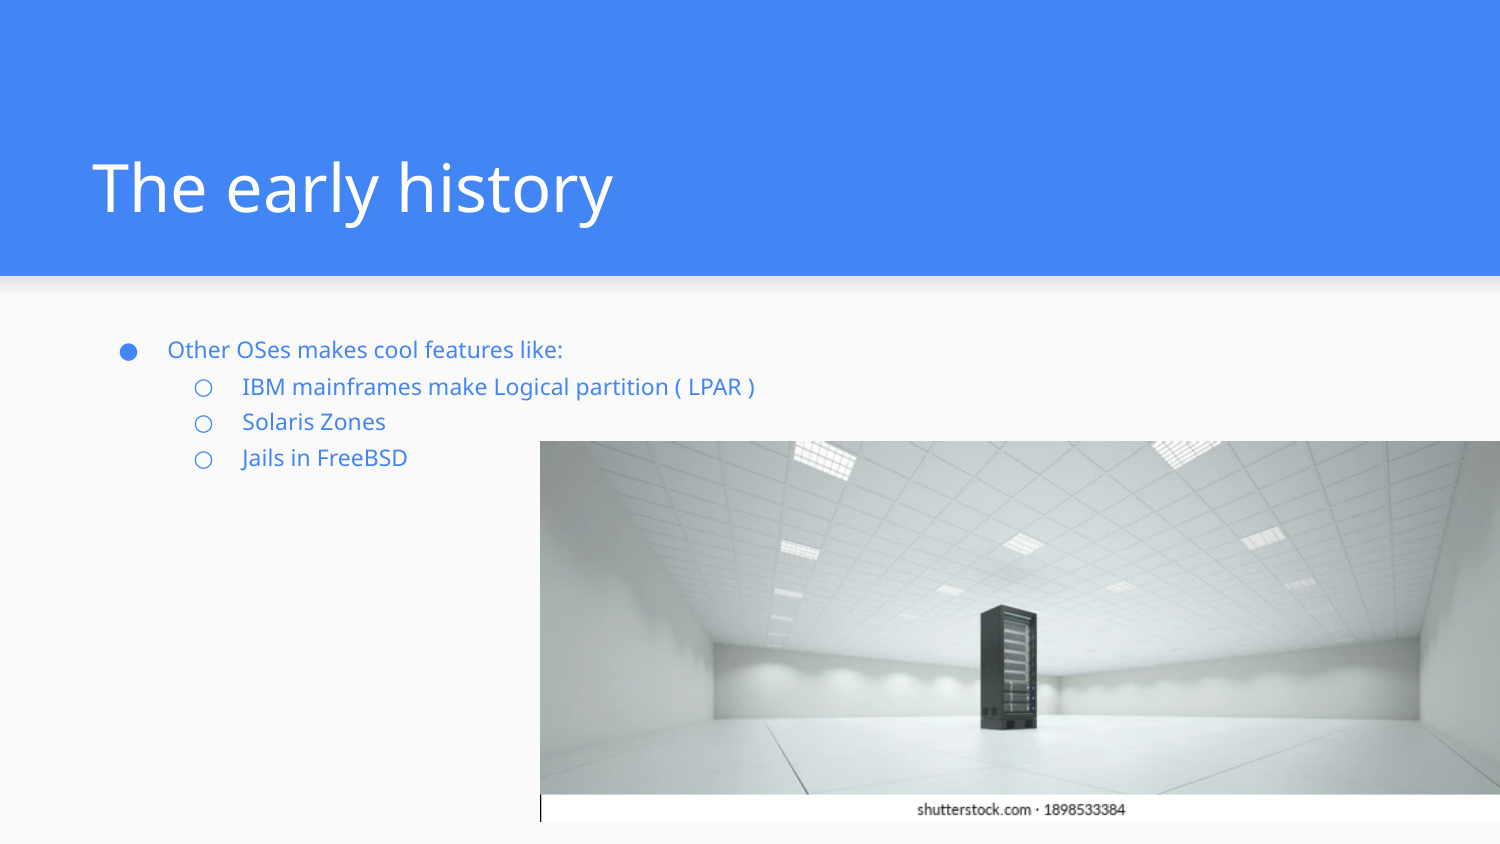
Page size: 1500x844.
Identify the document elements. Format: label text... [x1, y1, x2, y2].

picture [540, 441, 1500, 822]
title The early history [77, 121, 1427, 248]
list Other OSes makes cool features like: IBM mainframes make Logical partition ( LPAR ) Solaris Zones Jails in FreeBSD [77, 314, 1427, 760]
